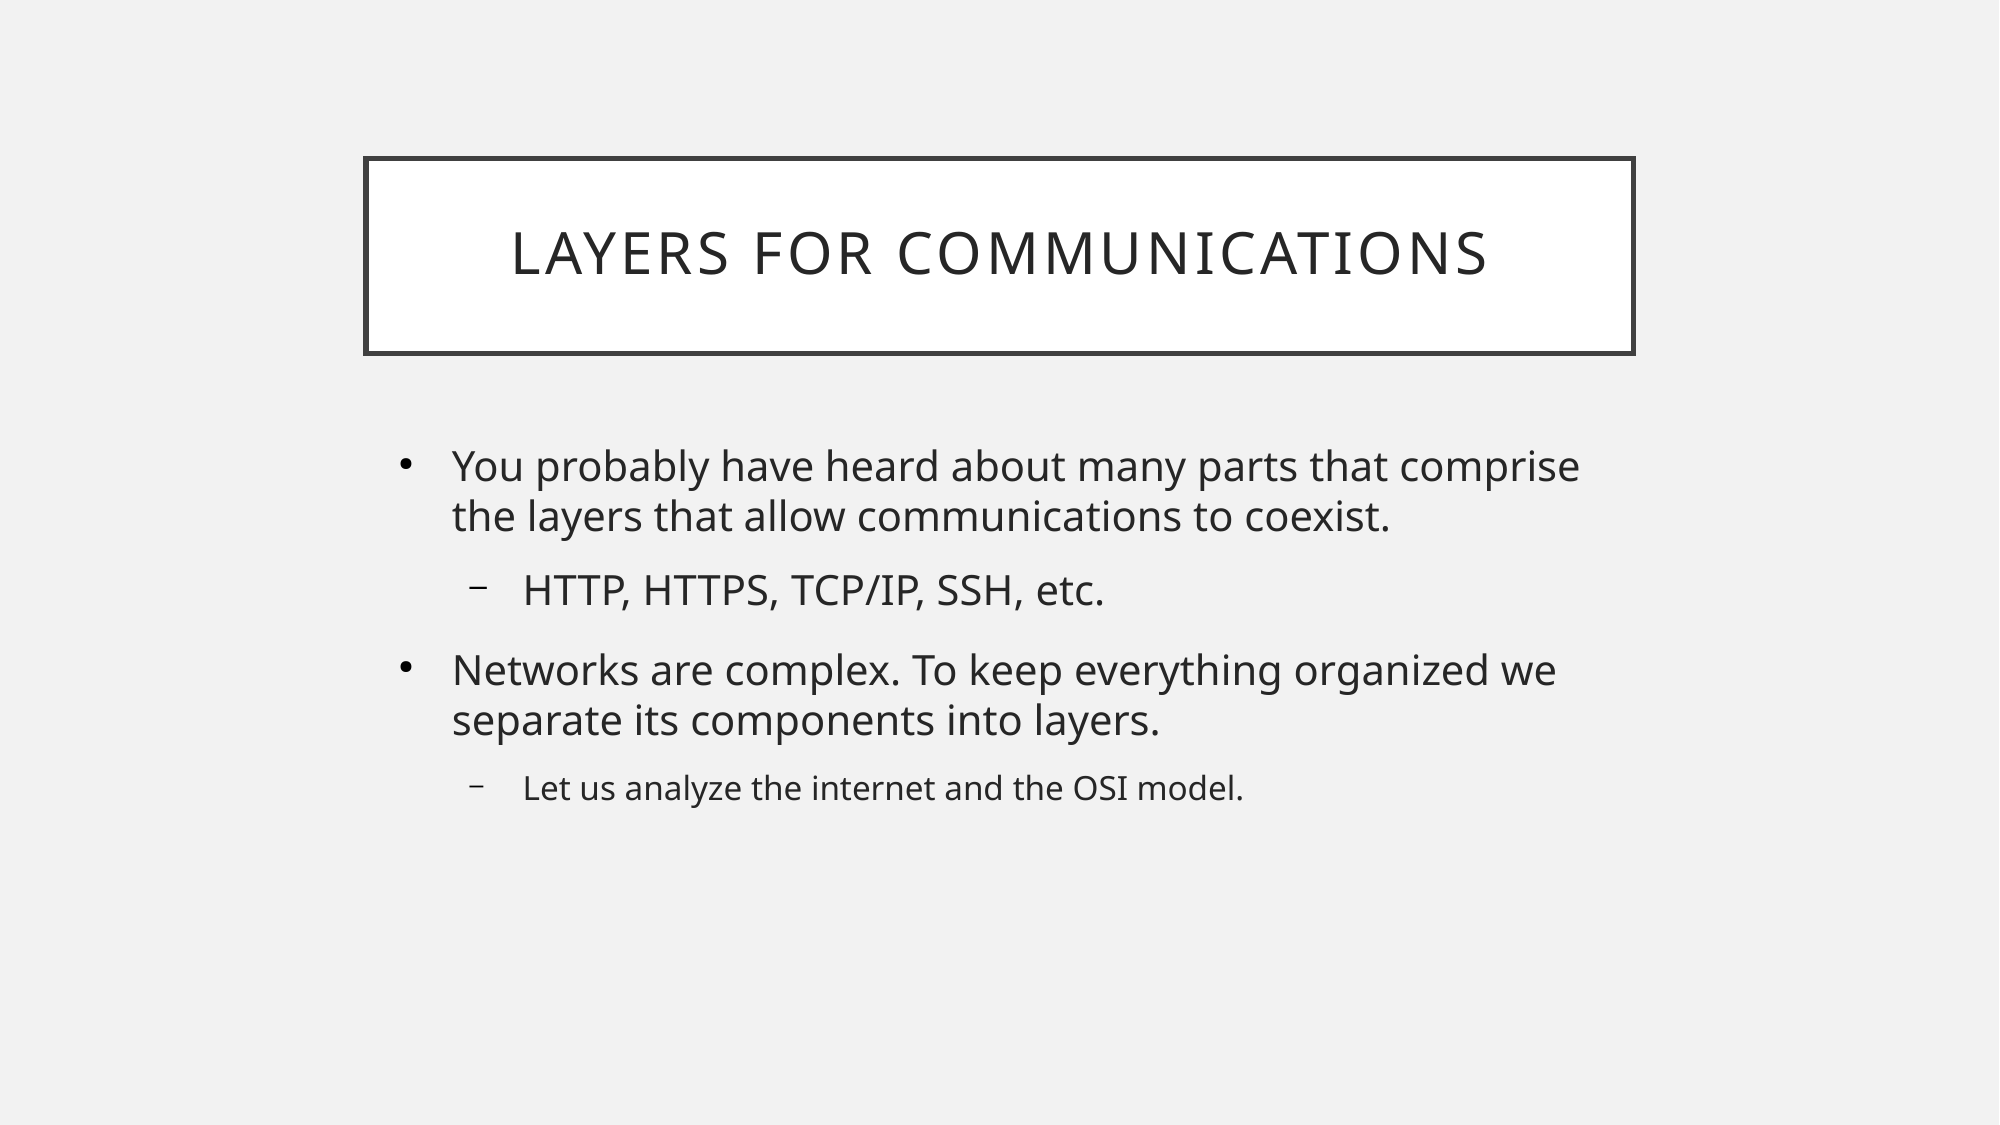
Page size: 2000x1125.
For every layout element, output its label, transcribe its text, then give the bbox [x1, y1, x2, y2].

title Layers for communications [365, 158, 1634, 354]
list You probably have heard about many parts that comprise the layers that allow communications to coexist. HTTP, HTTPS, TCP/IP, SSH, etc. Networks are complex. To keep everything organized we separate its components into layers. Let us analyze the internet and the OSI model. [365, 432, 1634, 942]
